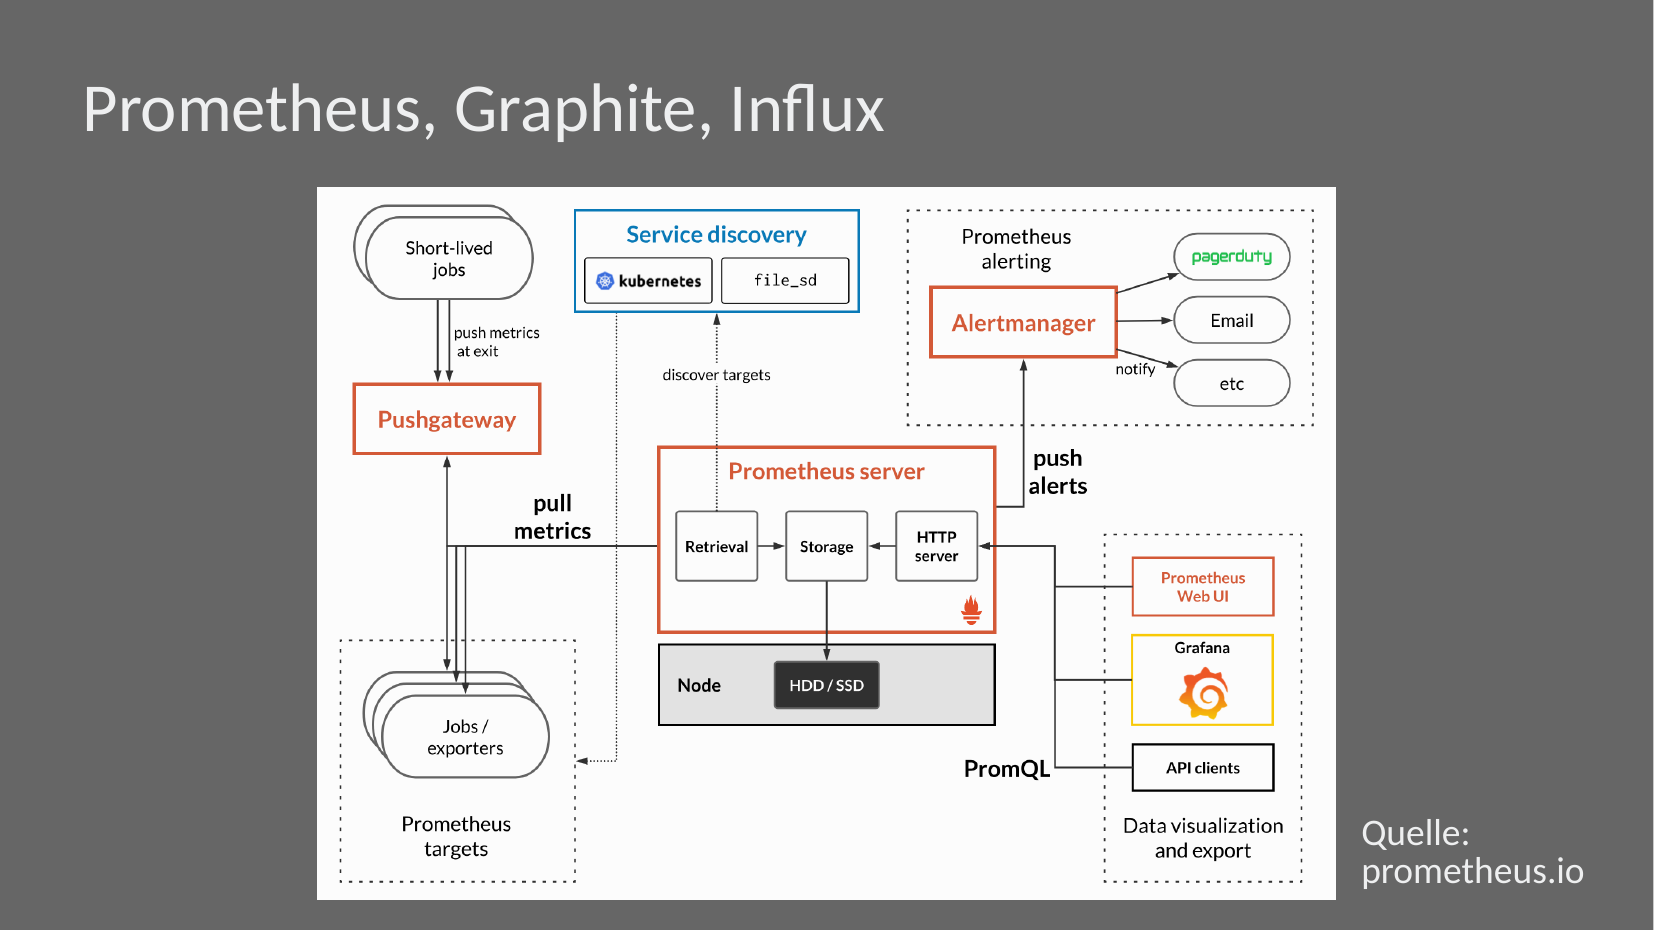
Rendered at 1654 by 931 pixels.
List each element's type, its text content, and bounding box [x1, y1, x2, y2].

text_box Quelle: prometheus.io [1346, 809, 1651, 901]
picture [317, 187, 1336, 901]
title Prometheus, Graphite, Influx [82, 37, 1571, 193]
